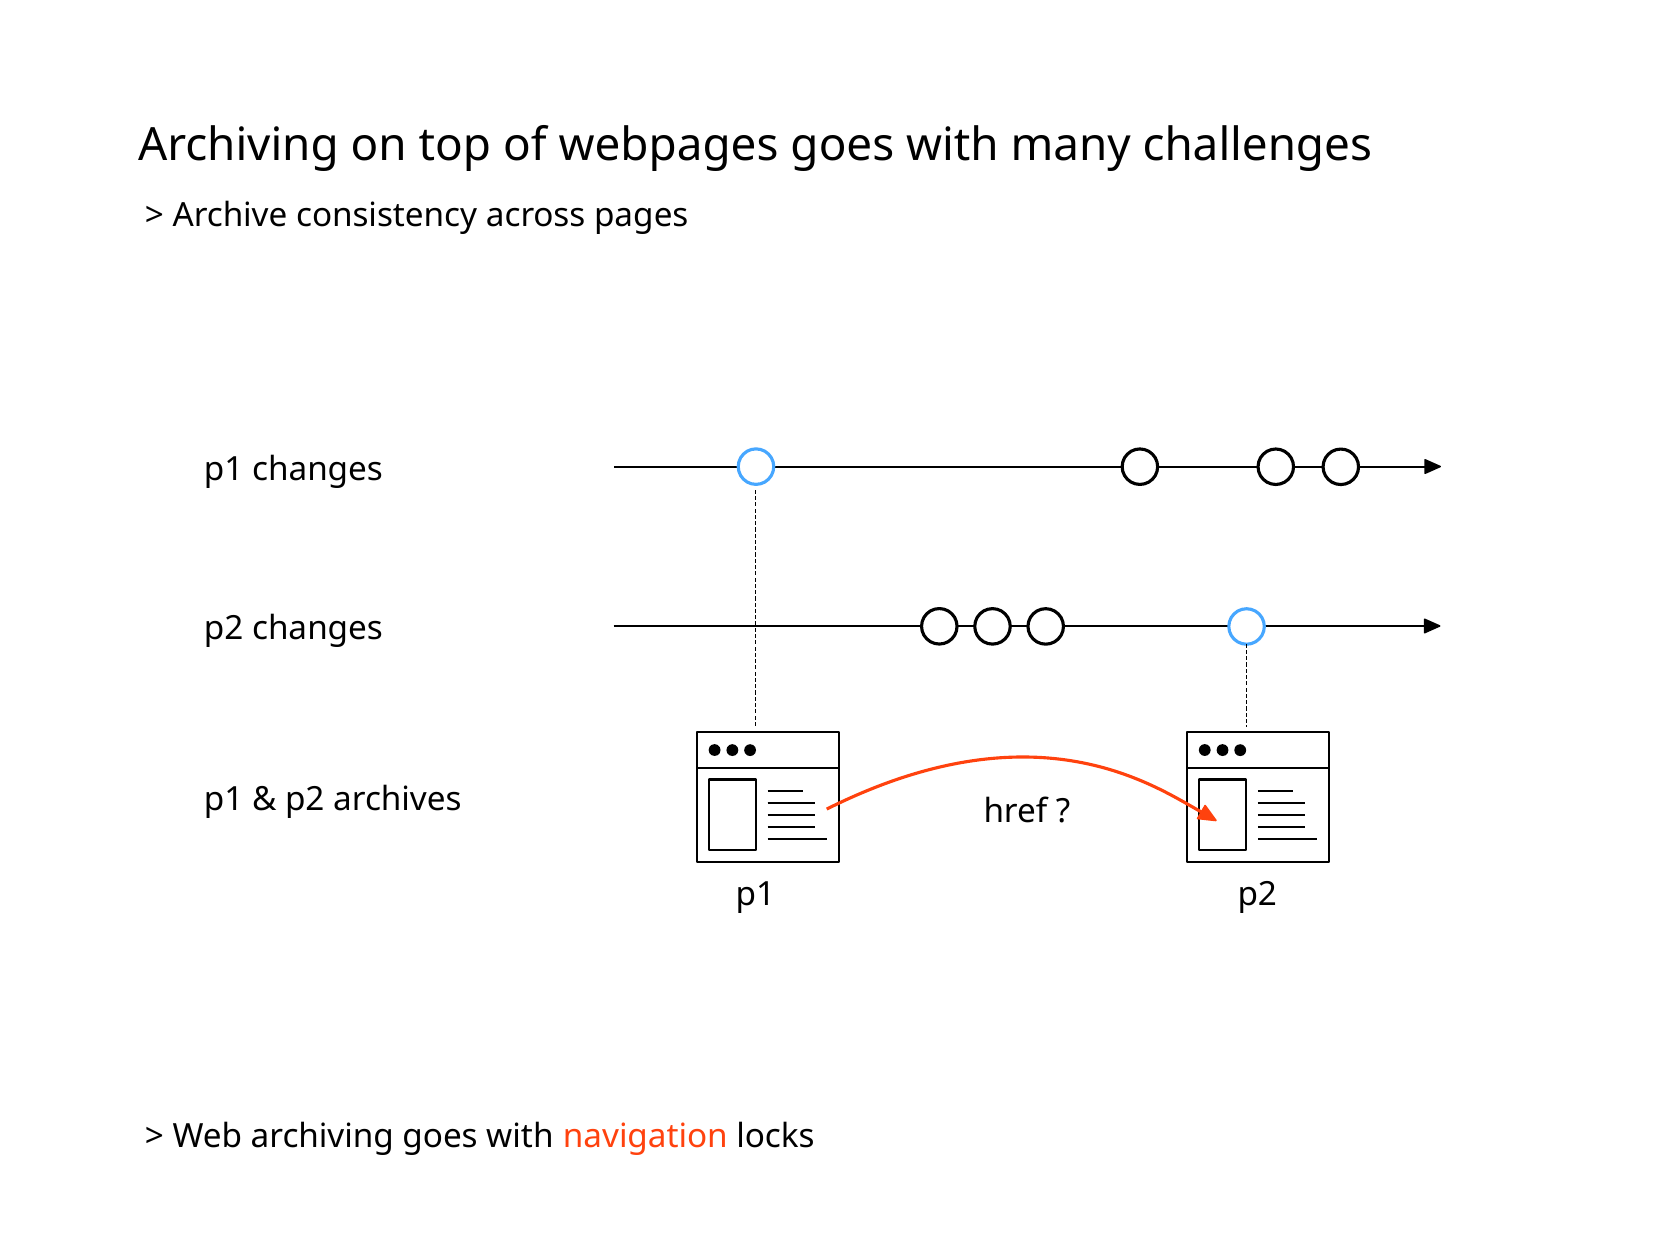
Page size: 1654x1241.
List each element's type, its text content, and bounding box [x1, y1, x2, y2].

text_box p1 & p2 archives [189, 767, 466, 823]
text_box href ? [968, 779, 1084, 834]
text_box > Archive consistency across pages [130, 183, 701, 238]
text_box p2 changes [189, 596, 397, 651]
text_box [1228, 608, 1265, 645]
text_box p1 [720, 862, 786, 917]
text_box [1122, 448, 1158, 485]
text_box p1 changes [189, 437, 394, 492]
text_box [1323, 449, 1359, 485]
text_box [1027, 608, 1064, 645]
text_box p2 [1222, 862, 1291, 917]
text_box [1187, 732, 1329, 767]
text_box [738, 448, 774, 485]
text_box [696, 768, 839, 863]
text_box > Web archiving goes with navigation locks [130, 1104, 817, 1159]
text_box [921, 608, 958, 645]
text_box [1258, 448, 1294, 485]
text_box [696, 732, 839, 767]
text_box Archiving on top of webpages goes with many challenges [123, 118, 1462, 233]
text_box [974, 608, 1011, 645]
text_box [1187, 769, 1329, 863]
